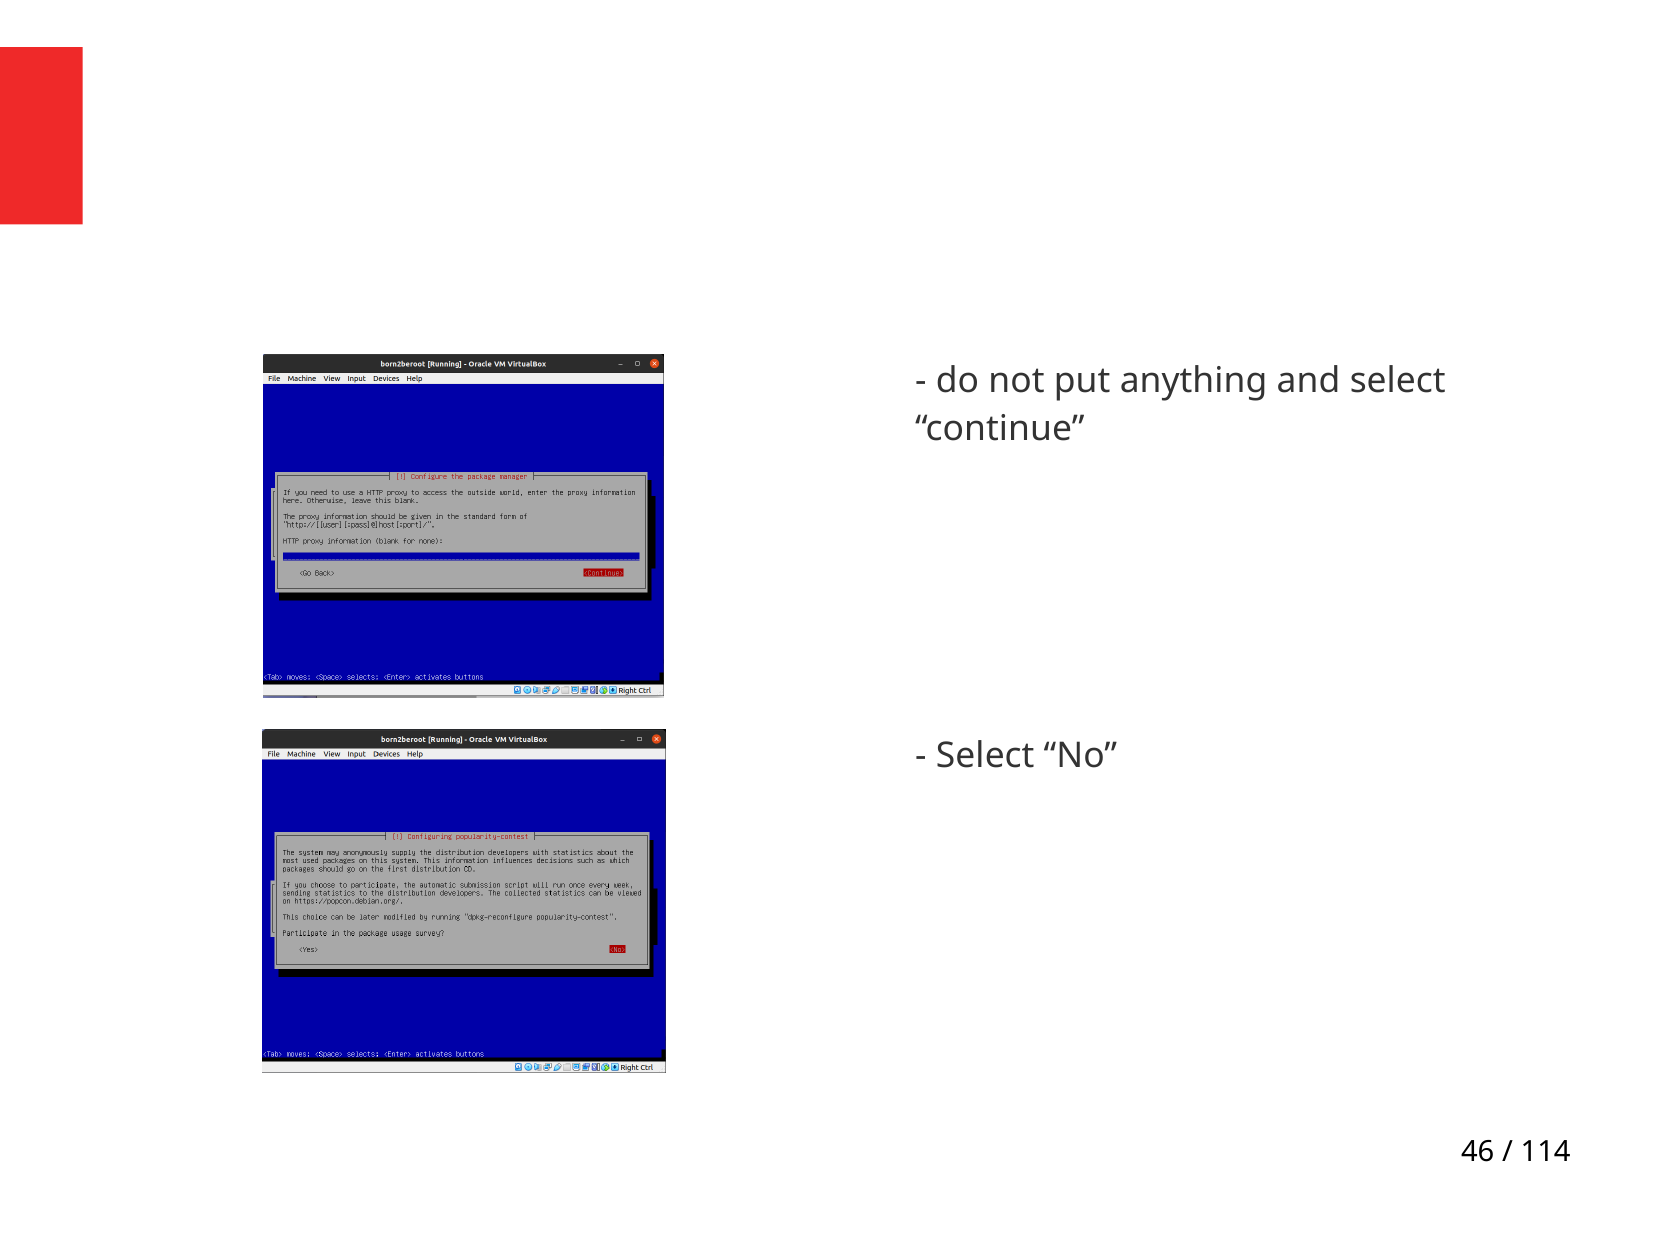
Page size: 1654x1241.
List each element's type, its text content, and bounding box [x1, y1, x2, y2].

picture [262, 729, 666, 1074]
picture [263, 354, 664, 698]
list - Select “No” [844, 730, 1536, 1074]
list - do not put anything and select “continue” [844, 354, 1536, 698]
